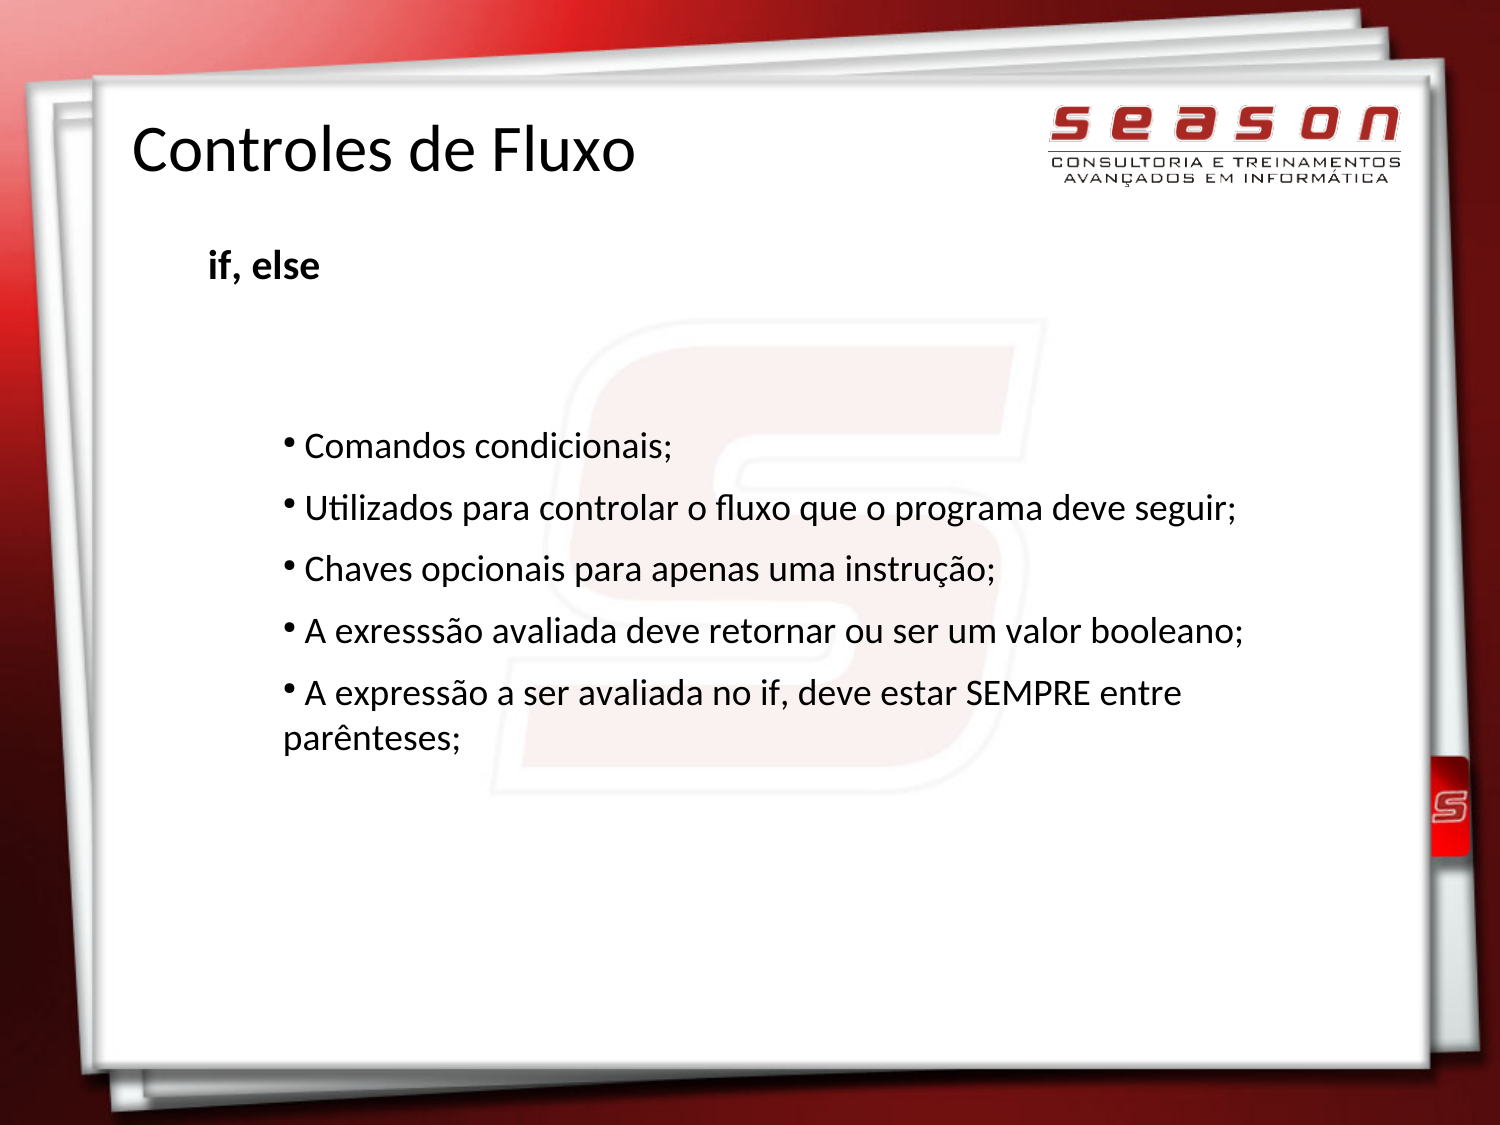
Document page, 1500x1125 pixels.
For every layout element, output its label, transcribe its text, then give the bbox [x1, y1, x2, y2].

title Controles de Fluxo [118, 33, 1394, 257]
picture [0, 0, 1500, 1125]
text_box if, else [207, 231, 1328, 296]
text_box Comandos condicionais; Utilizados para controlar o fluxo que o programa deve seguir; Chaves opcionais para apenas uma instrução; A exresssão avaliada deve retornar ou ser um valor booleano; A expressão a ser avaliada no if, deve estar SEMPRE entre parênteses; [207, 376, 1328, 803]
